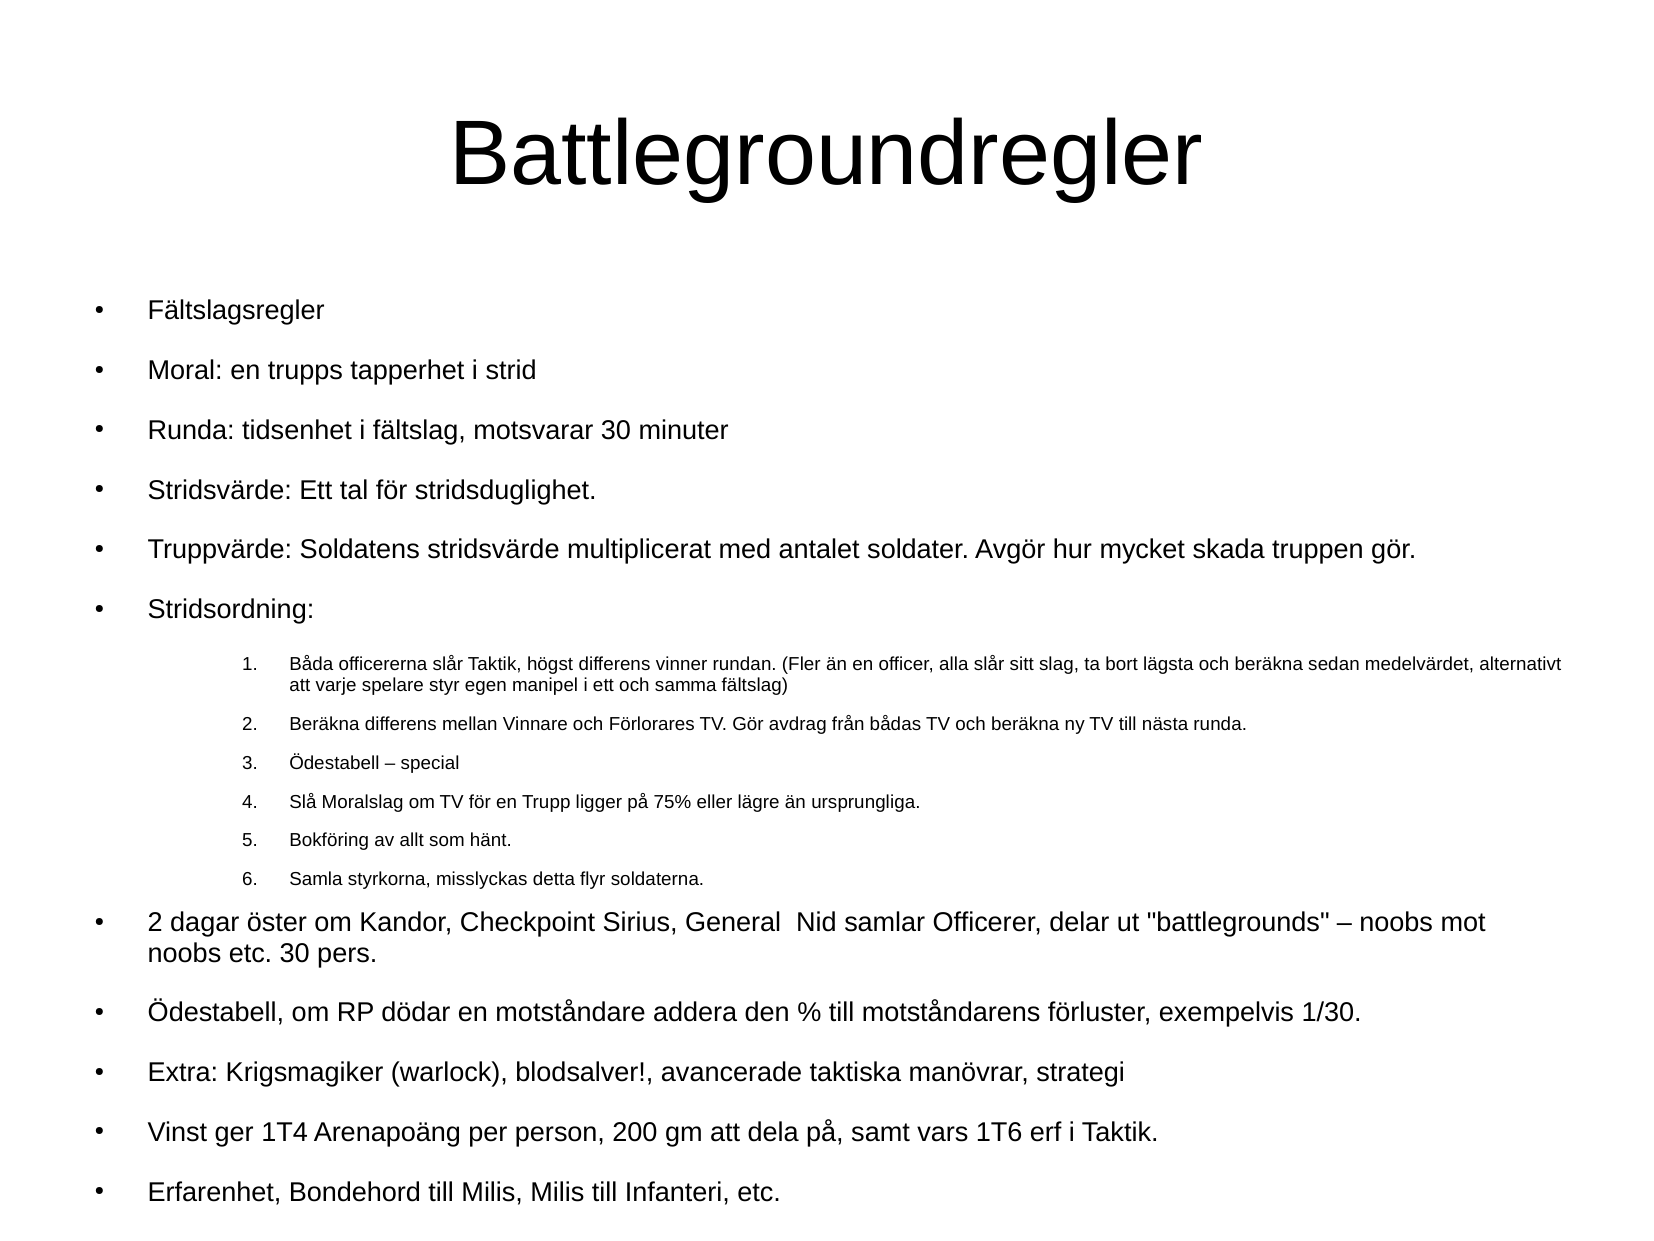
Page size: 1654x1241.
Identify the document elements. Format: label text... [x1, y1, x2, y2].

title Battlegroundregler [82, 49, 1571, 257]
list Fältslagsregler Moral: en trupps tapperhet i strid Runda: tidsenhet i fältslag, motsvarar 30 minuter Stridsvärde: Ett tal för stridsduglighet. Truppvärde: Soldatens stridsvärde multiplicerat med antalet soldater. Avgör hur mycket skada truppen gör. Stridsordning: Båda officererna slår Taktik, högst differens vinner rundan. (Fler än en officer, alla slår sitt slag, ta bort lägsta och beräkna sedan medelvärdet, alternativt att varje spelare styr egen manipel i ett och samma fältslag) Beräkna differens mellan Vinnare och Förlorares TV. Gör avdrag från bådas TV och beräkna ny TV till nästa runda. Ödestabell – special Slå Moralslag om TV för en Trupp ligger på 75% eller lägre än ursprungliga. Bokföring av allt som hänt. Samla styrkorna, misslyckas detta flyr soldaterna. 2 dagar öster om Kandor, Checkpoint Sirius, General Nid samlar Officerer, delar ut "battlegrounds" – noobs mot noobs etc. 30 pers. Ödestabell, om RP dödar en motståndare addera den % till motståndarens förluster, exempelvis 1/30. Extra: Krigsmagiker (warlock), blodsalver!, avancerade taktiska manövrar, strategi Vinst ger 1T4 Arenapoäng per person, 200 gm att dela på, samt vars 1T6 erf i Taktik. Erfarenhet, Bondehord till Milis, Milis till Infanteri, etc. [76, 295, 1565, 1207]
